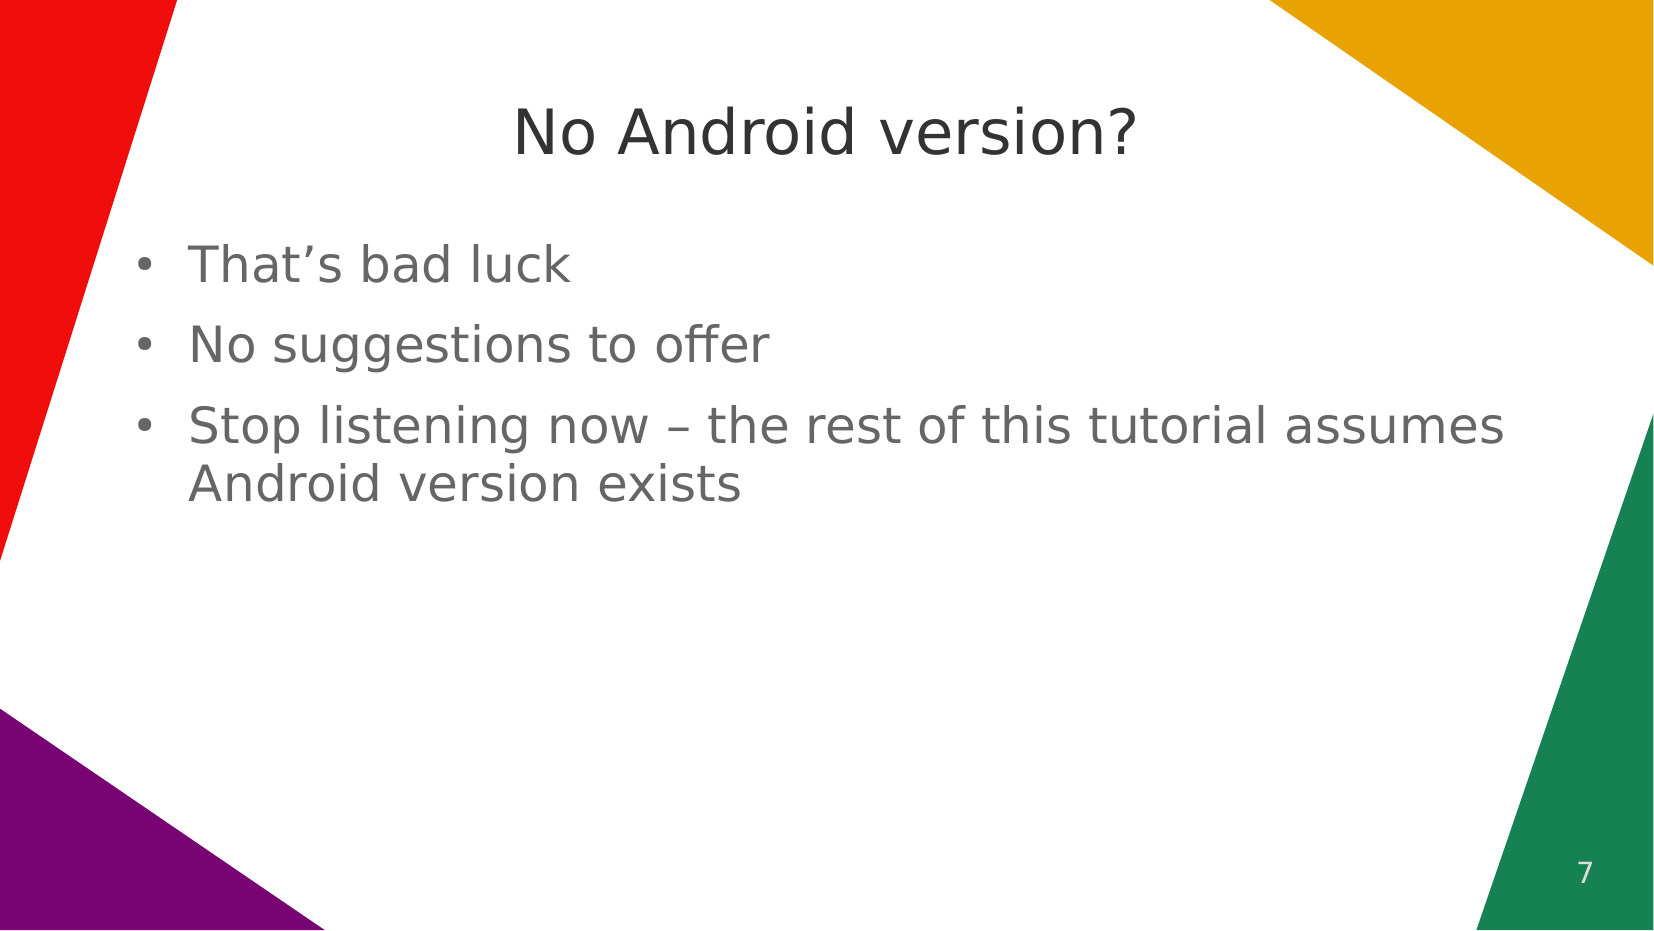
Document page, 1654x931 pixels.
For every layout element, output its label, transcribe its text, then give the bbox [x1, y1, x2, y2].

title No Android version? [118, 59, 1536, 207]
list That’s bad luck No suggestions to offer Stop listening now – the rest of this tutorial assumes Android version exists [118, 236, 1536, 827]
